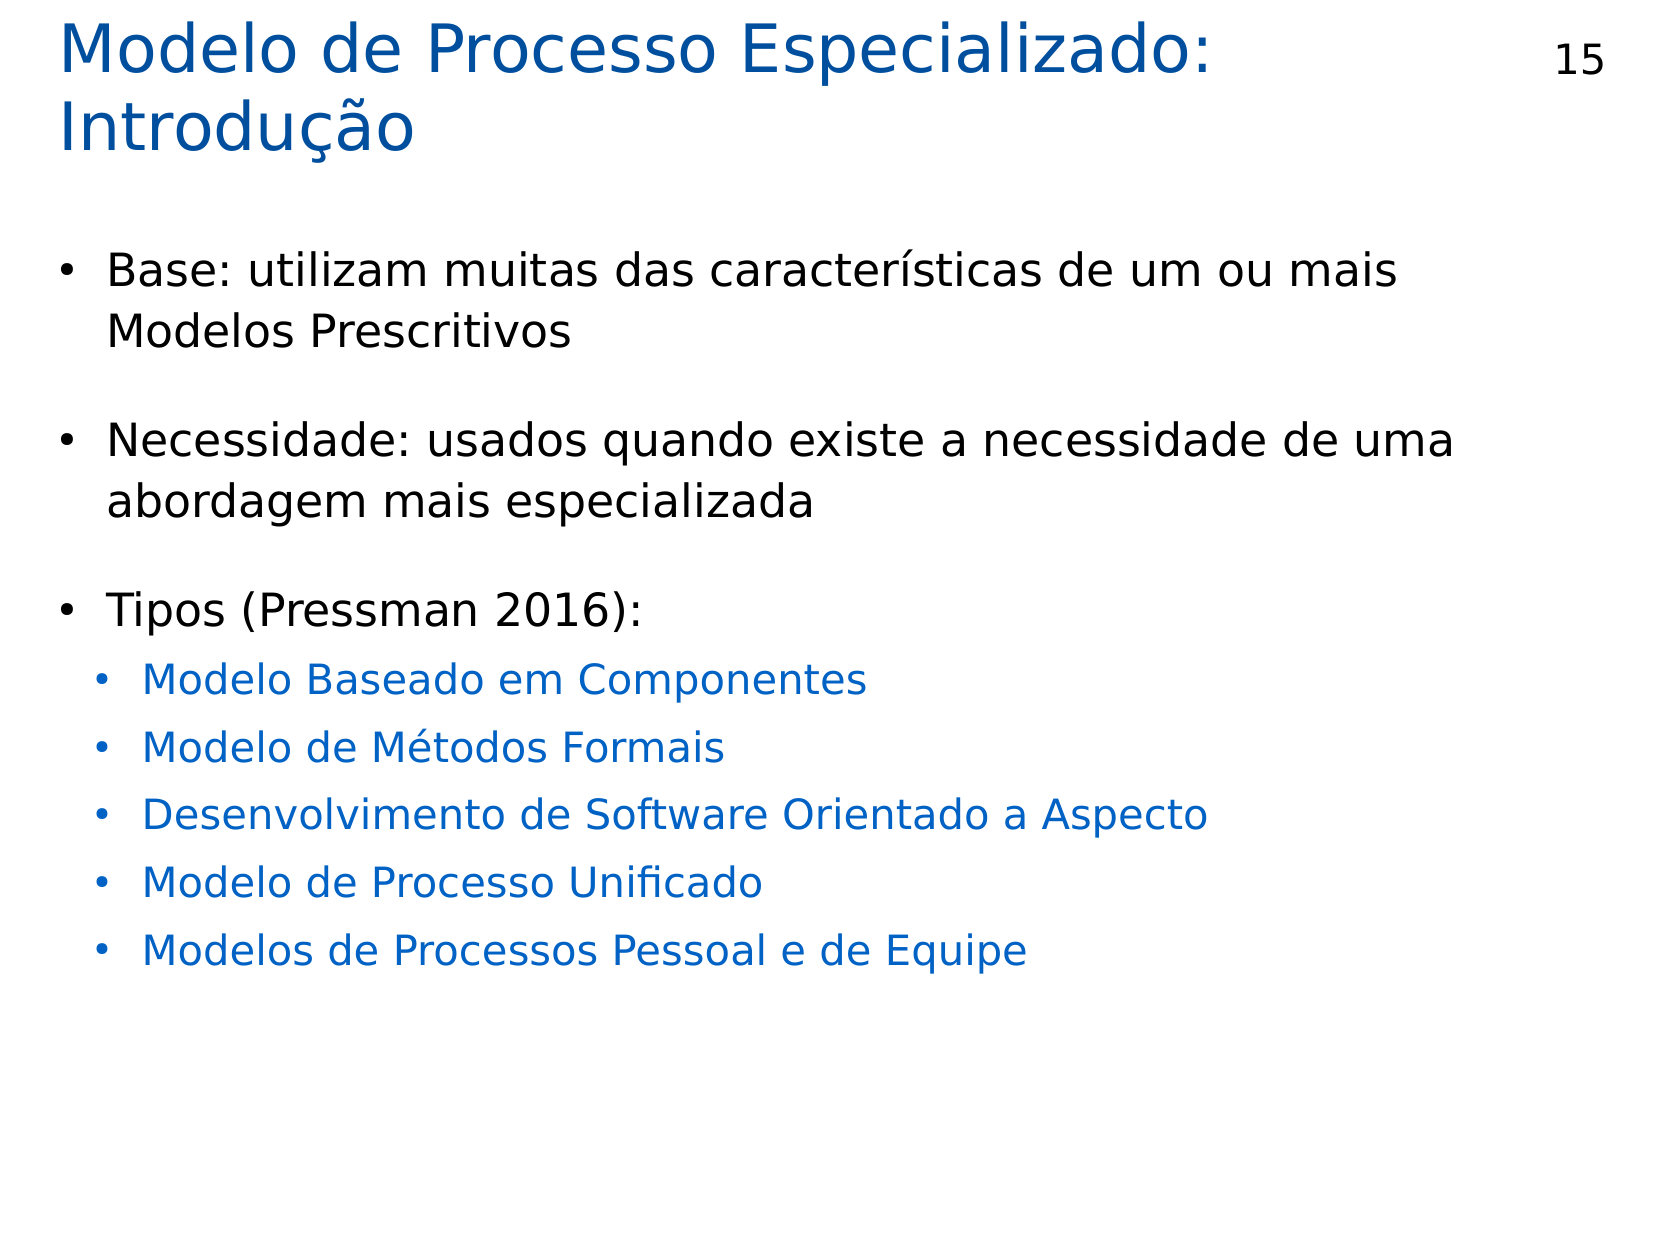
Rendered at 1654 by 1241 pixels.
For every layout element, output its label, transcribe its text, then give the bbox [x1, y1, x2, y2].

title Modelo de Processo Especializado: Introdução [59, 10, 1506, 167]
list Base: utilizam muitas das características de um ou mais Modelos Prescritivos Necessidade: usados quando existe a necessidade de uma abordagem mais especializada Tipos (Pressman 2016): Modelo Baseado em Componentes Modelo de Métodos Formais Desenvolvimento de Software Orientado a Aspecto Modelo de Processo Unificado Modelos de Processos Pessoal e de Equipe [59, 236, 1595, 1211]
